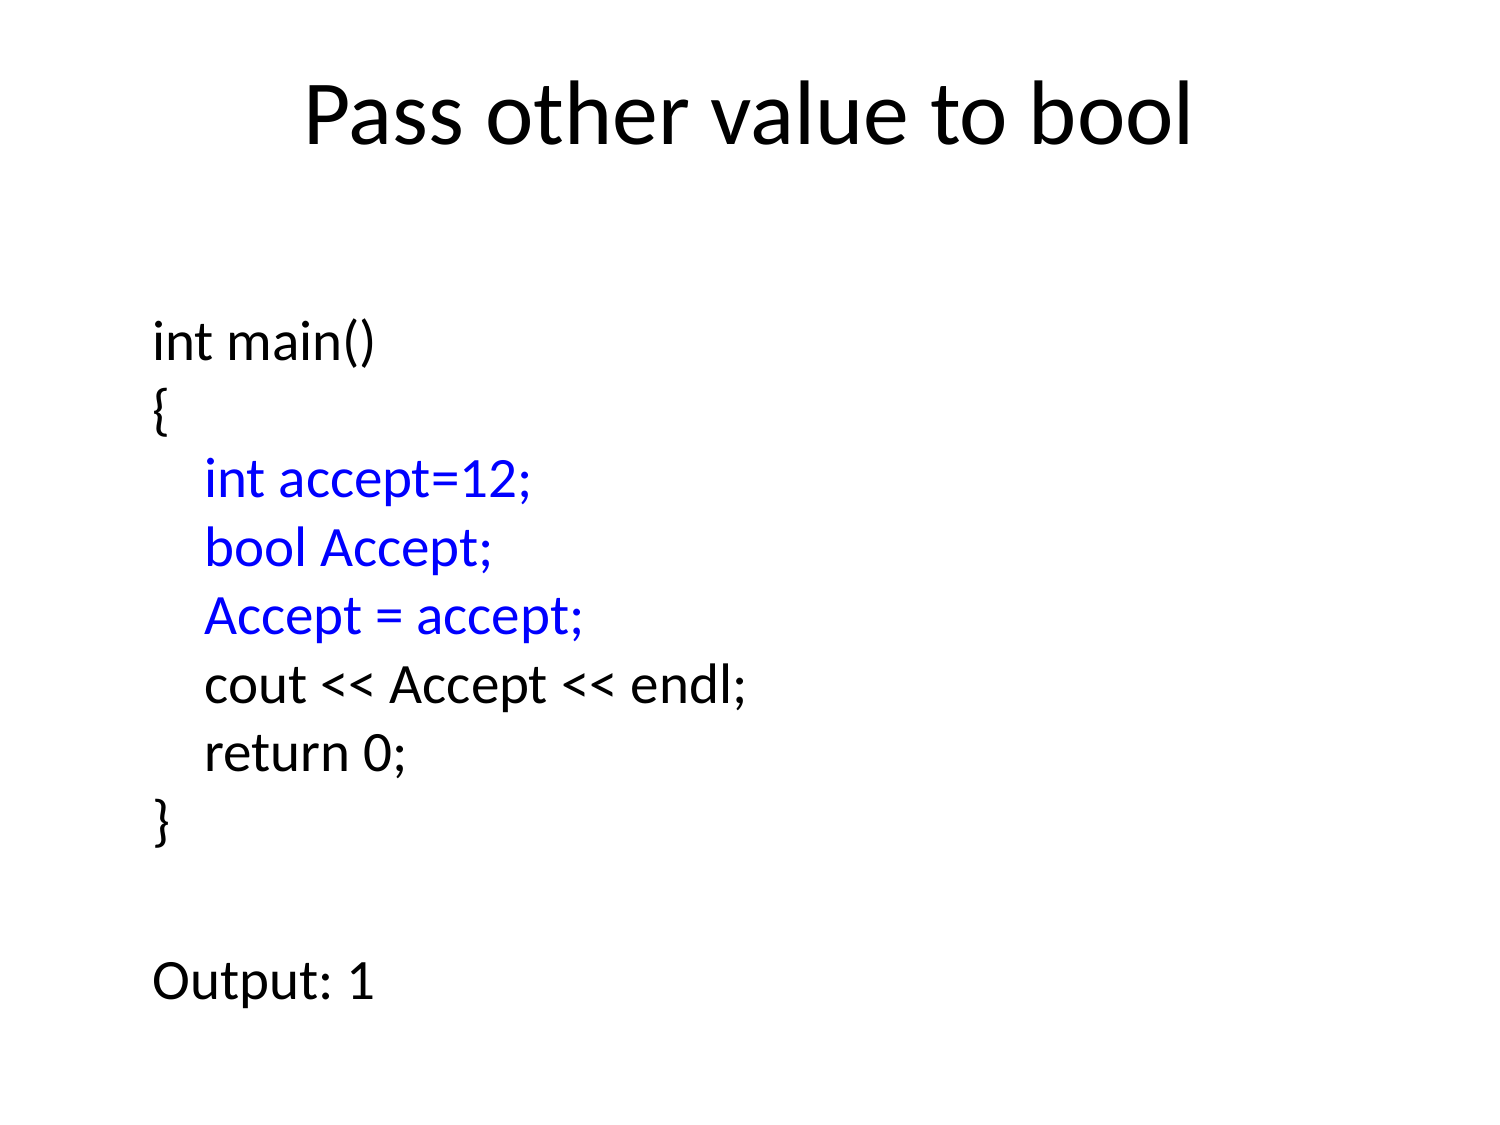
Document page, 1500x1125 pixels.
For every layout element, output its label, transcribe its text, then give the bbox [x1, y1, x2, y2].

title Pass other value to bool [75, 14, 1425, 202]
list int main() { int accept=12; bool Accept; Accept = accept; cout << Accept << endl; return 0; } Output: 1 [64, 216, 1415, 1020]
